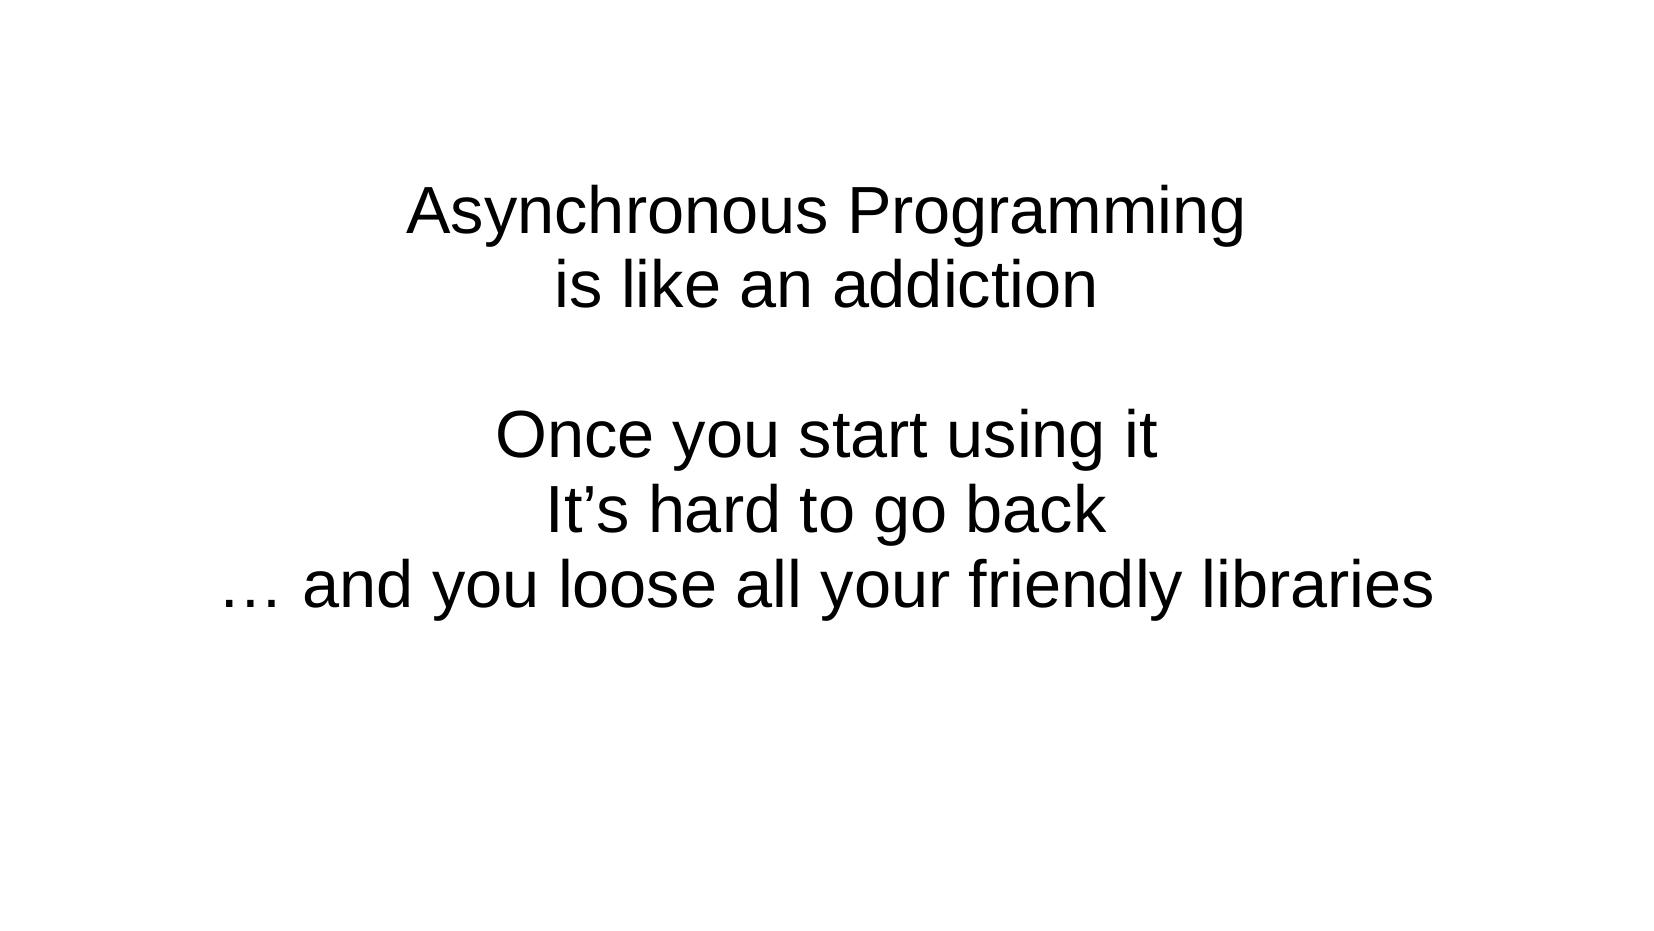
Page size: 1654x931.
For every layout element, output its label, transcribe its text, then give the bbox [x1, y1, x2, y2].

subtitle Asynchronous Programming is like an addiction Once you start using it It’s hard to go back … and you loose all your friendly libraries [82, 37, 1571, 757]
